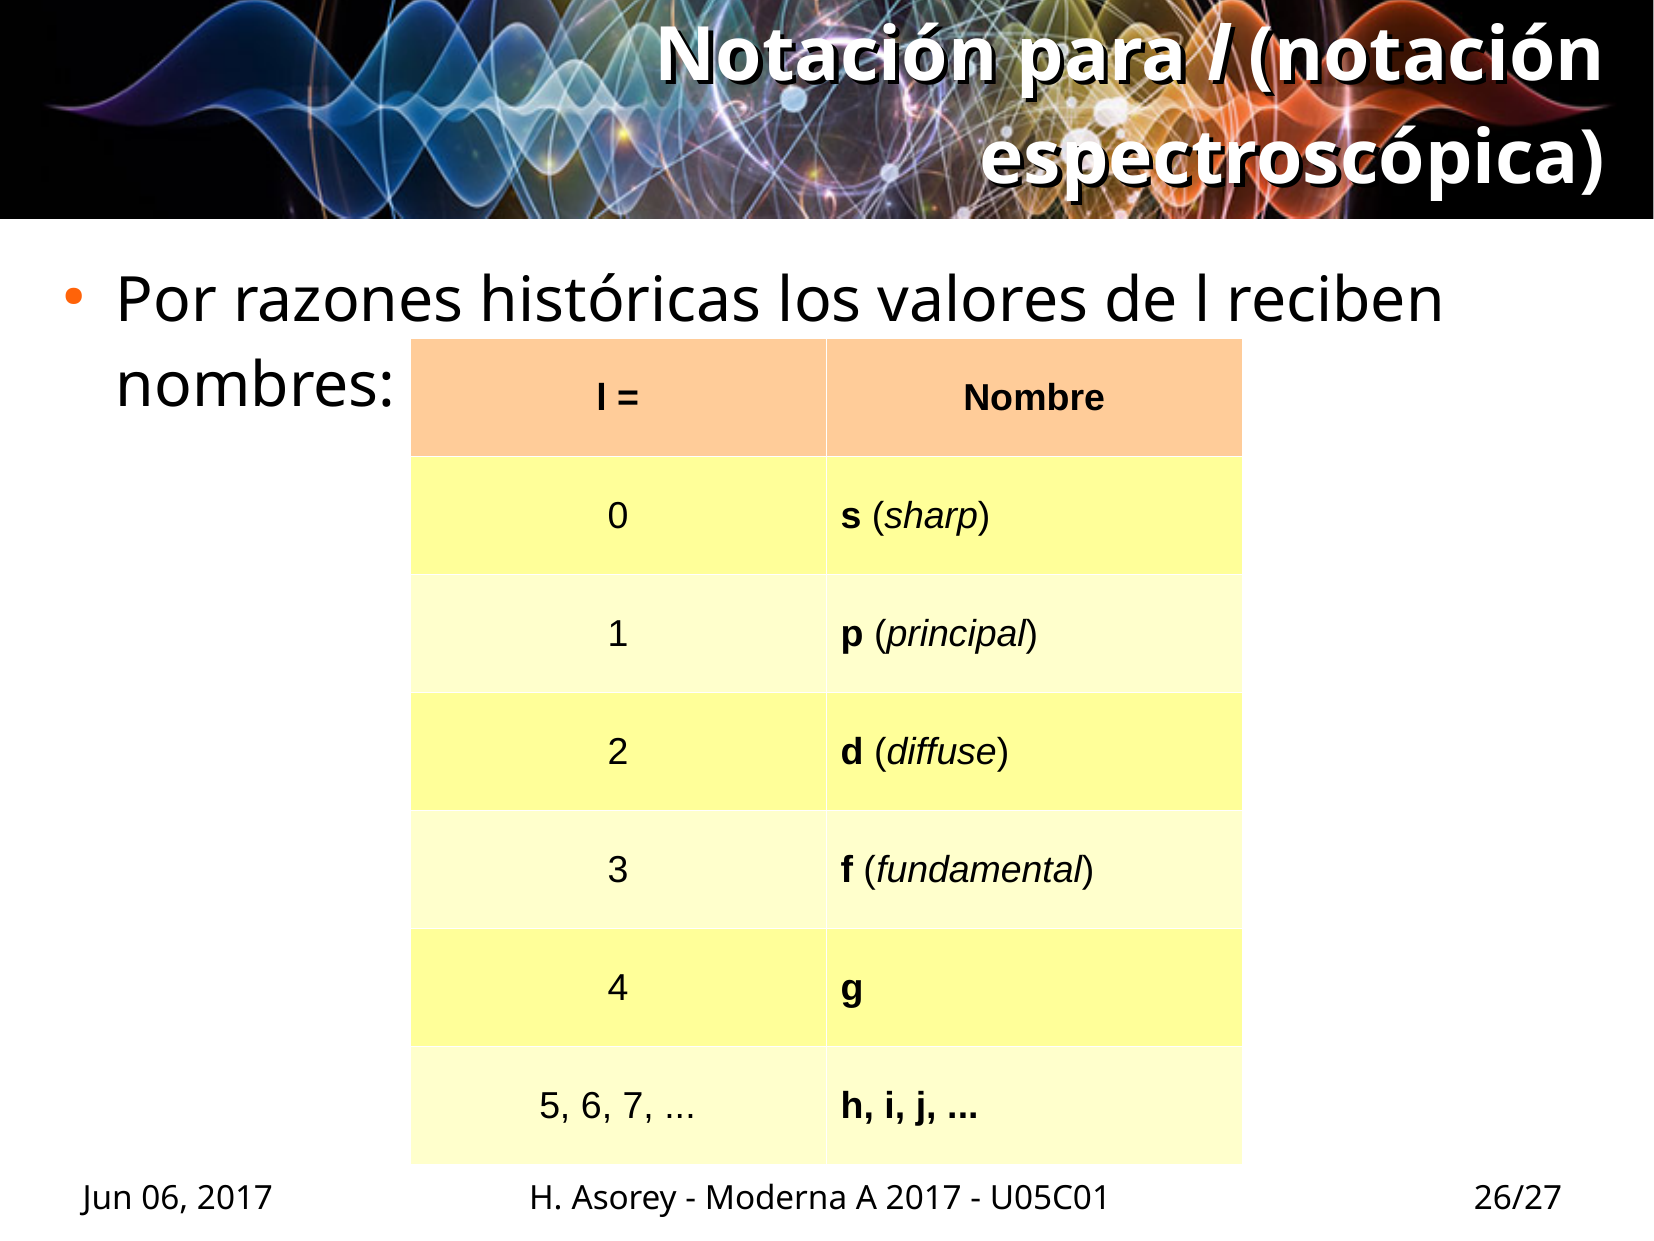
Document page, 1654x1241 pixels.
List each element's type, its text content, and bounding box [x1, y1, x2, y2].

table_cell 2 [411, 693, 826, 810]
table_header Nombre [827, 339, 1242, 456]
table_cell g [827, 929, 1242, 1046]
table_cell h, i, j, ... [827, 1047, 1242, 1164]
title Notación para l (notación espectroscópica) [45, 15, 1606, 191]
table_cell 3 [411, 811, 826, 928]
picture [0, 0, 1654, 219]
table_cell p (principal) [827, 575, 1242, 692]
table_cell 4 [411, 929, 826, 1046]
table_cell 5, 6, 7, ... [411, 1047, 826, 1164]
table_header l = [411, 339, 826, 456]
table_cell d (diffuse) [827, 693, 1242, 810]
table_cell f (fundamental) [827, 811, 1242, 928]
table_cell 1 [411, 575, 826, 692]
table_cell s (sharp) [827, 457, 1242, 574]
table_cell 0 [411, 457, 826, 574]
list Por razones históricas los valores de l reciben nombres: [45, 255, 1606, 1156]
